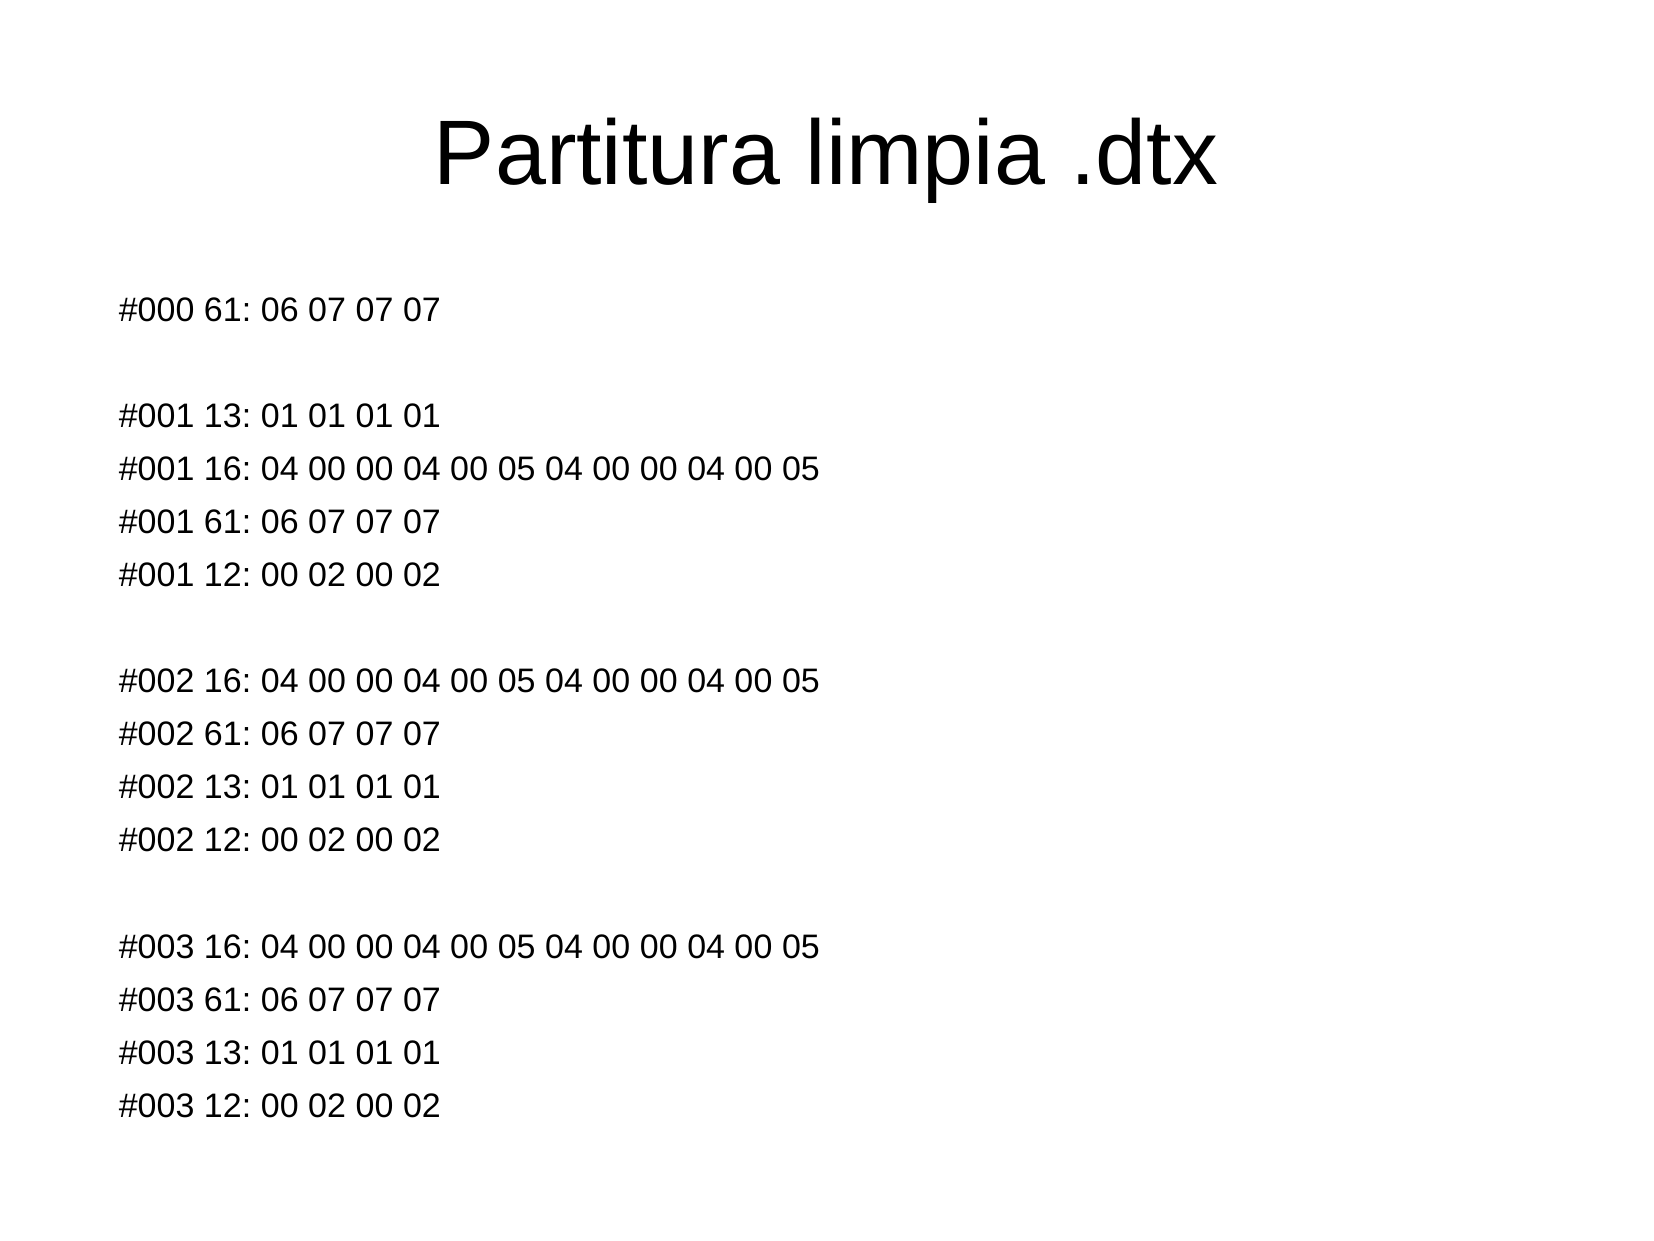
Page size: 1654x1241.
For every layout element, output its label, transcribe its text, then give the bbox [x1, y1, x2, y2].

list #000 61: 06 07 07 07 #001 13: 01 01 01 01 #001 16: 04 00 00 04 00 05 04 00 00 04 00 05 #001 61: 06 07 07 07 #001 12: 00 02 00 02 #002 16: 04 00 00 04 00 05 04 00 00 04 00 05 #002 61: 06 07 07 07 #002 13: 01 01 01 01 #002 12: 00 02 00 02 #003 16: 04 00 00 04 00 05 04 00 00 04 00 05 #003 61: 06 07 07 07 #003 13: 01 01 01 01 #003 12: 00 02 00 02 [82, 290, 1561, 1126]
title Partitura limpia .dtx [82, 49, 1571, 257]
